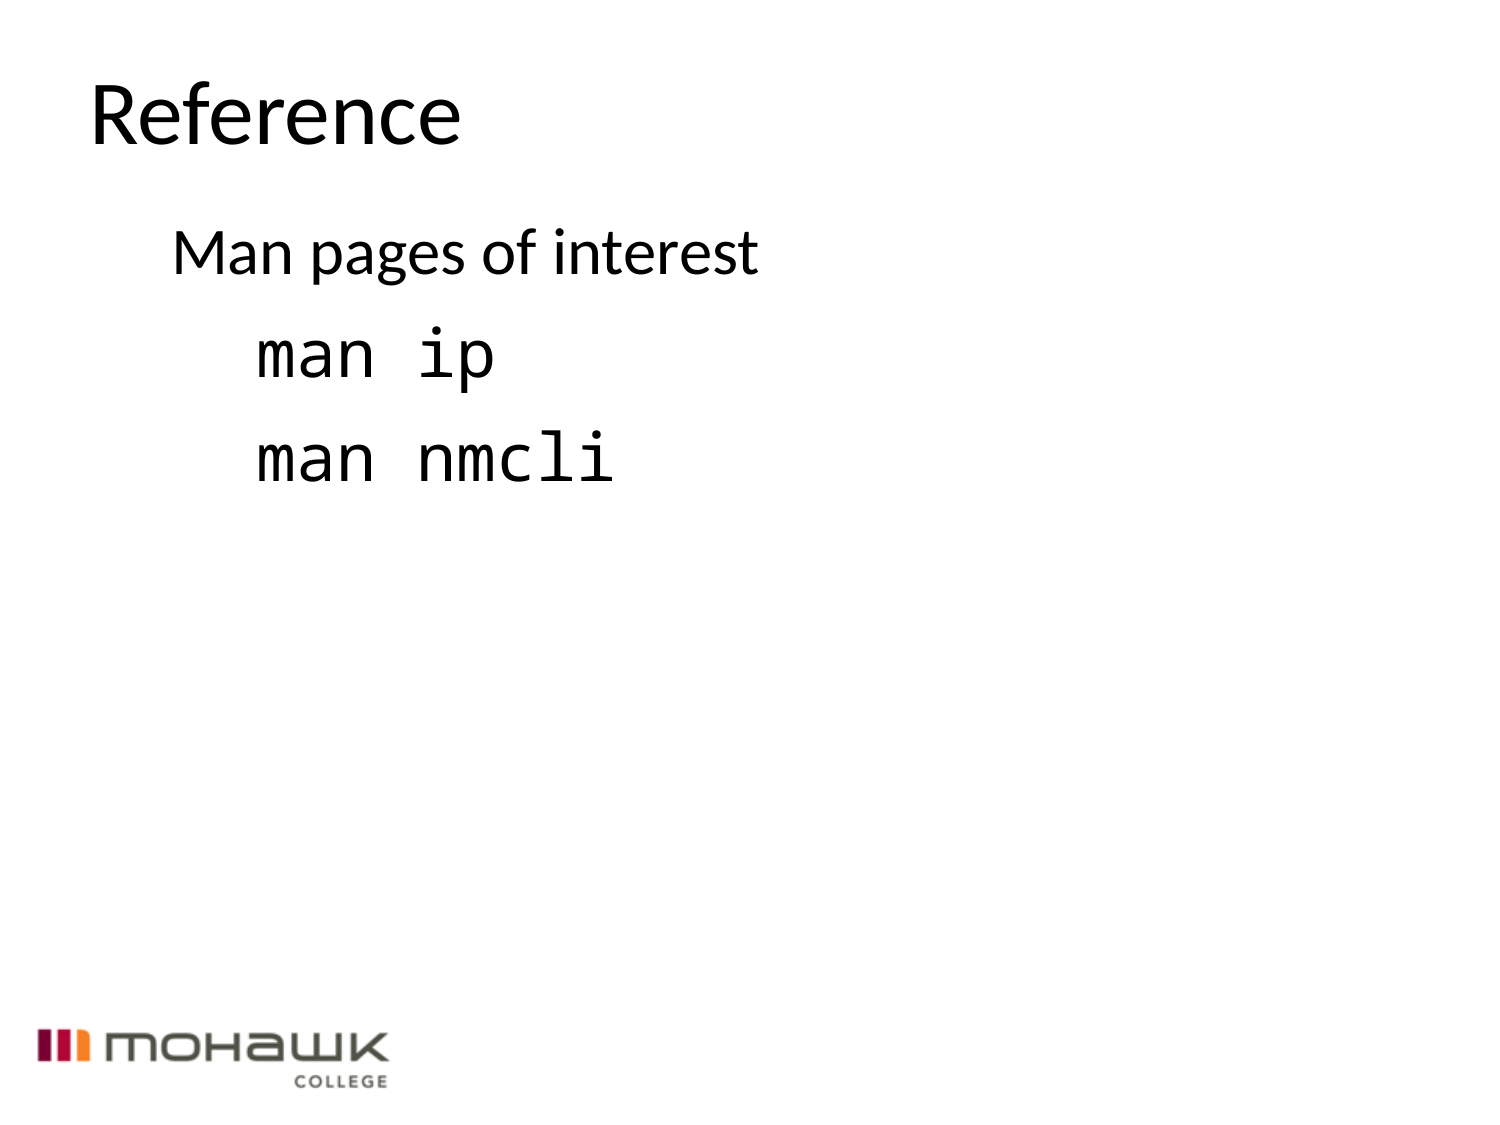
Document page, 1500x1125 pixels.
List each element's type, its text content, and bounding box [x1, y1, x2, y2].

title Reference [75, 45, 1425, 233]
list Man pages of interest man ip man nmcli [99, 200, 1450, 686]
picture [5, 1000, 422, 1118]
